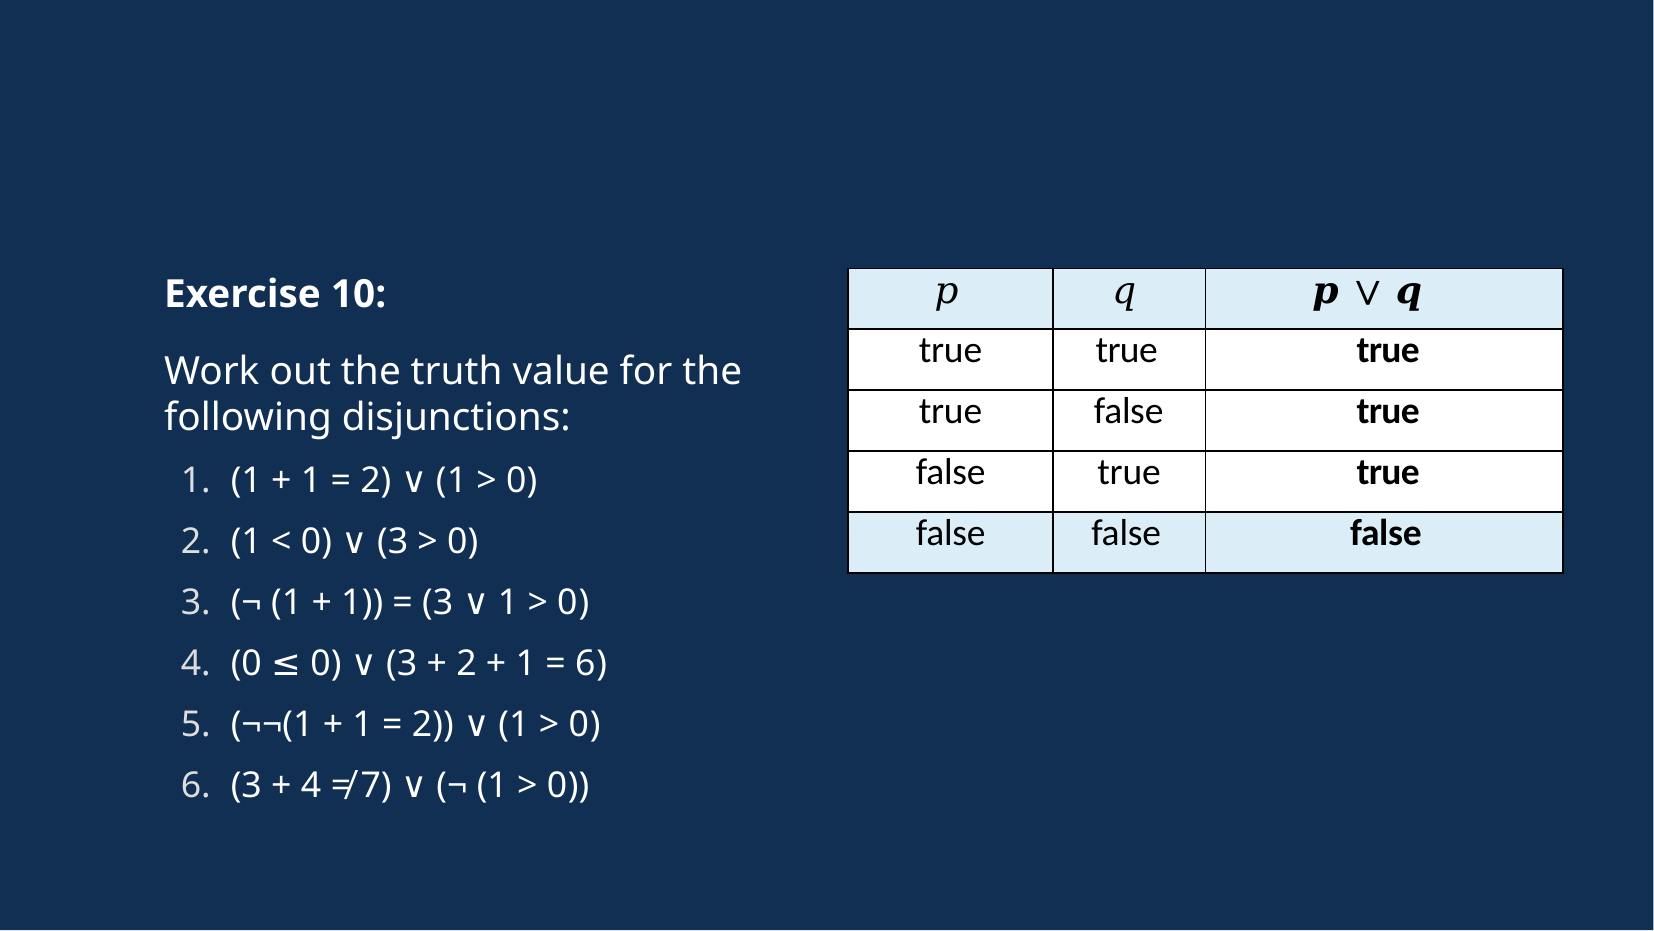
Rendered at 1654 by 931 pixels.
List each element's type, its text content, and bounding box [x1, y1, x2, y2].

table_cell true [1206, 391, 1562, 450]
table_header 𝒑 ∨ 𝒒 [1206, 269, 1562, 328]
table_header 𝑞 [1054, 269, 1205, 328]
table_cell false [849, 452, 1052, 511]
table_cell false [1054, 391, 1205, 450]
table_cell true [1054, 452, 1205, 511]
table_cell false [849, 513, 1052, 572]
table_cell true [849, 391, 1052, 450]
table_cell false [1206, 513, 1562, 572]
list Exercise 10: Work out the truth value for the following disjunctions: (1 + 1 = 2) ∨ (1 > 0) (1 < 0) ∨ (3 > 0) (¬ (1 + 1)) = (3 ∨ 1 > 0) (0 ≤ 0) ∨ (3 + 2 + 1 = 6) (¬¬(1 + 1 = 2)) ∨ (1 > 0) (3 + 4 ≠ 7) ∨ (¬ (1 > 0)) [97, 268, 813, 806]
table_cell false [1054, 513, 1205, 572]
table_cell true [1206, 452, 1562, 511]
table_cell true [849, 330, 1052, 389]
table_cell true [1206, 330, 1562, 389]
table_cell true [1054, 330, 1205, 389]
table_header 𝑝 [849, 269, 1052, 328]
